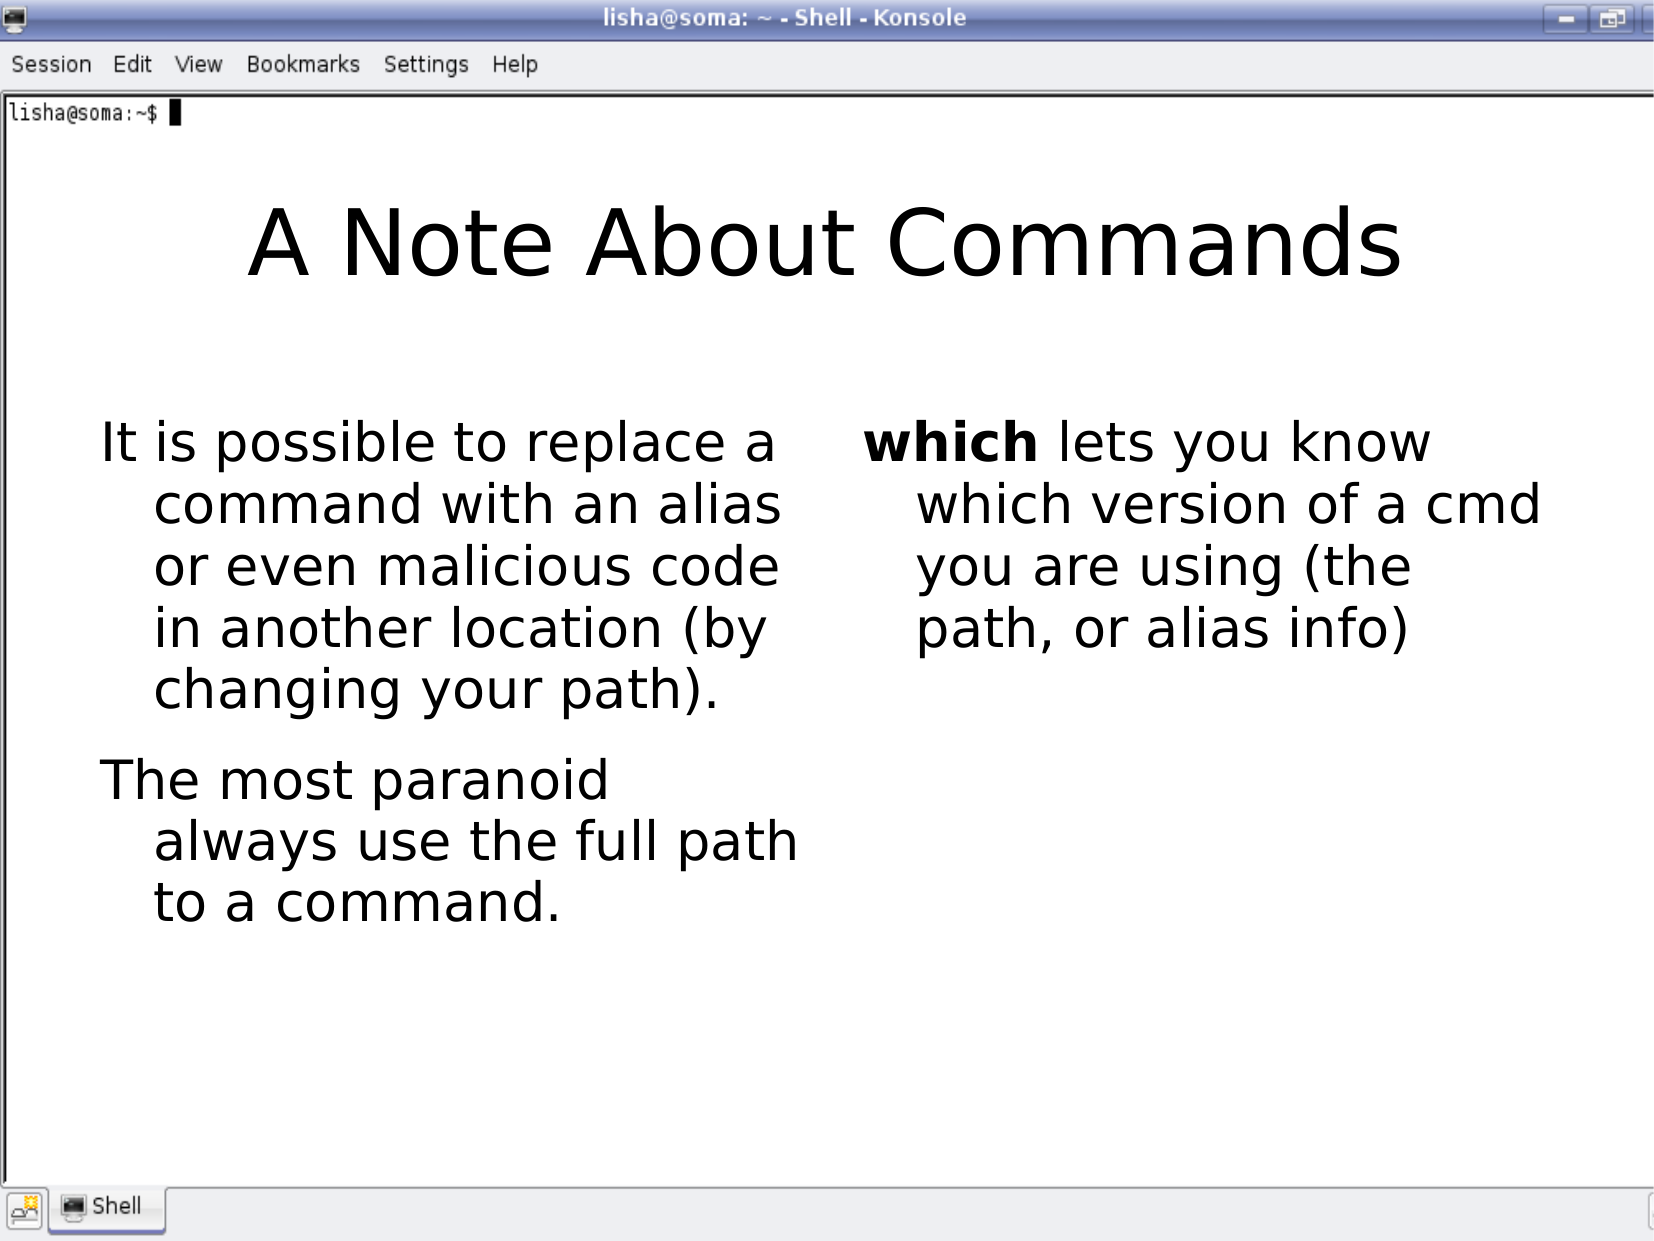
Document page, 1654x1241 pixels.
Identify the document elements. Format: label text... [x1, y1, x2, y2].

list which lets you know which version of a cmd you are using (the path, or alias info)‏ [845, 412, 1572, 1109]
list It is possible to replace a command with an alias or even malicious code in another location (by changing your path). The most paranoid always use the full path to a command. [82, 412, 809, 1109]
title A Note About Commands [82, 149, 1571, 338]
picture [0, 0, 1654, 1241]
